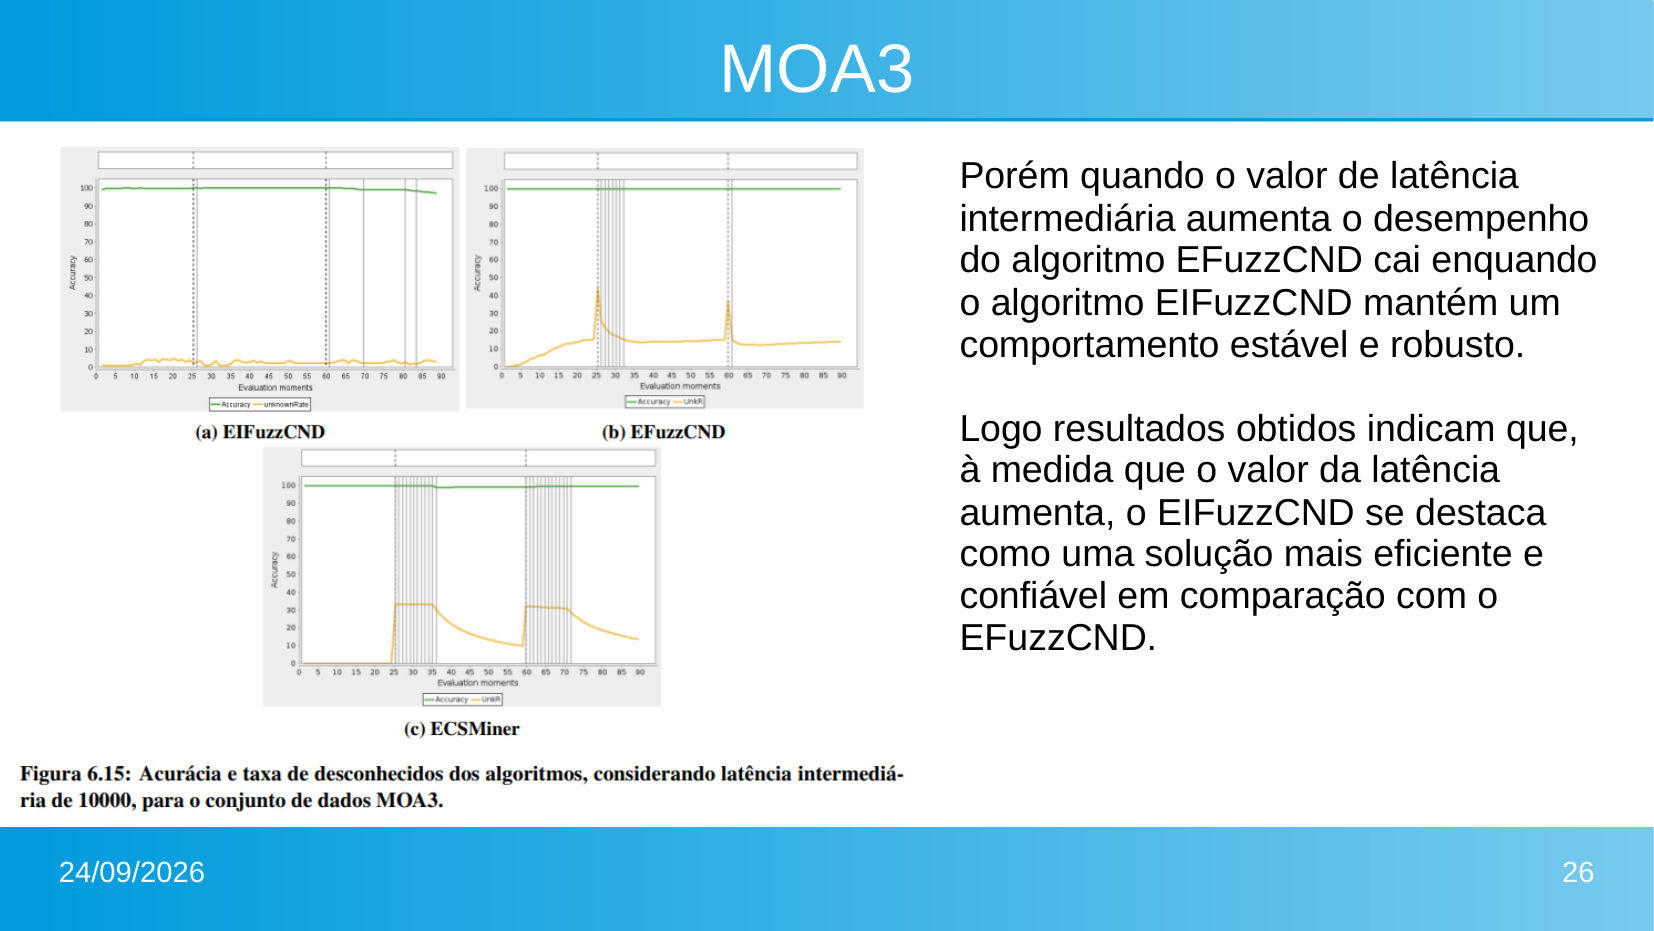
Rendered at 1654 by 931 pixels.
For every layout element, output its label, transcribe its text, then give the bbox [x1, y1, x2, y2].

text_box Porém quando o valor de latência intermediária aumenta o desempenho do algoritmo EFuzzCND cai enquando o algoritmo EIFuzzCND mantém um comportamento estável e robusto. Logo resultados obtidos indicam que, à medida que o valor da latência aumenta, o EIFuzzCND se destaca como uma solução mais eficiente e confiável em comparação com o EFuzzCND. [944, 147, 1625, 798]
picture [13, 136, 916, 827]
title MOA3 [59, 29, 1595, 108]
